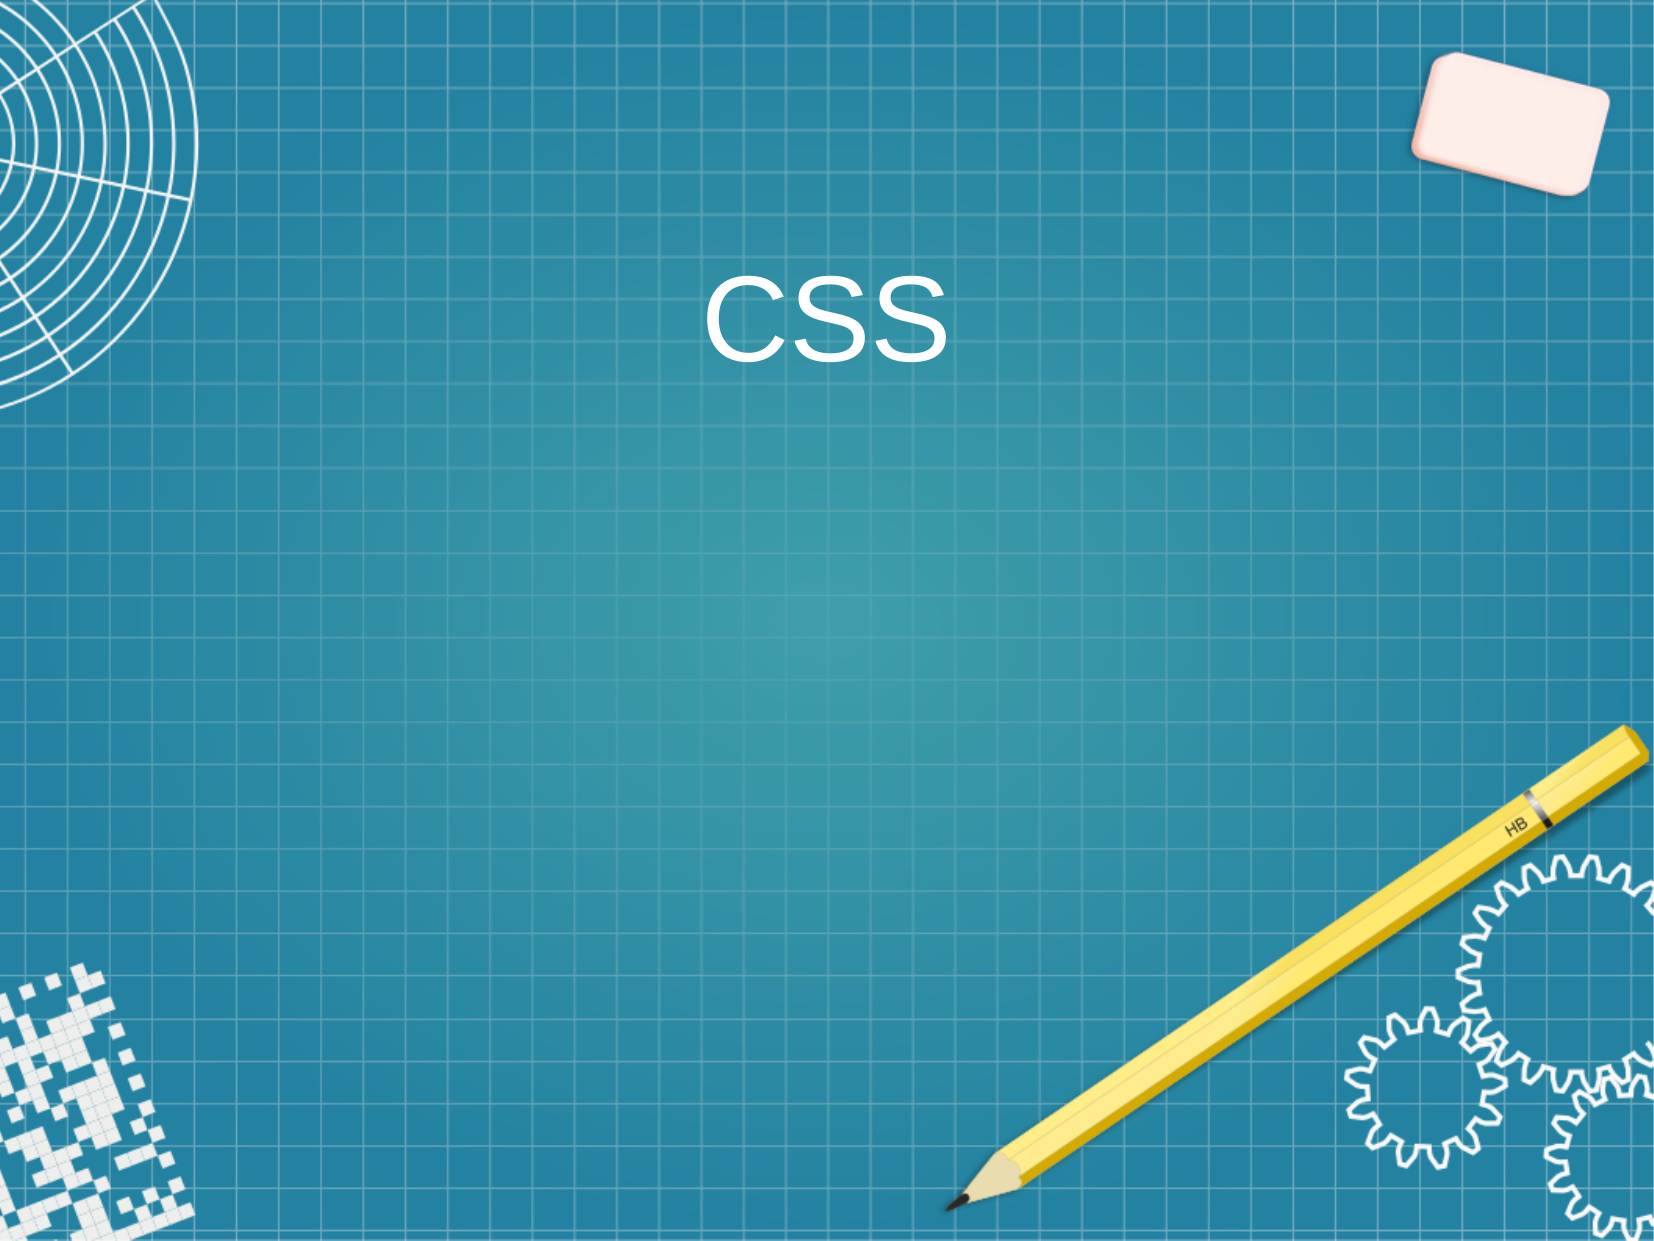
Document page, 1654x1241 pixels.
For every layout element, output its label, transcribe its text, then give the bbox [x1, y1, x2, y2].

title CSS [82, 177, 1571, 461]
picture [0, 0, 1654, 1241]
